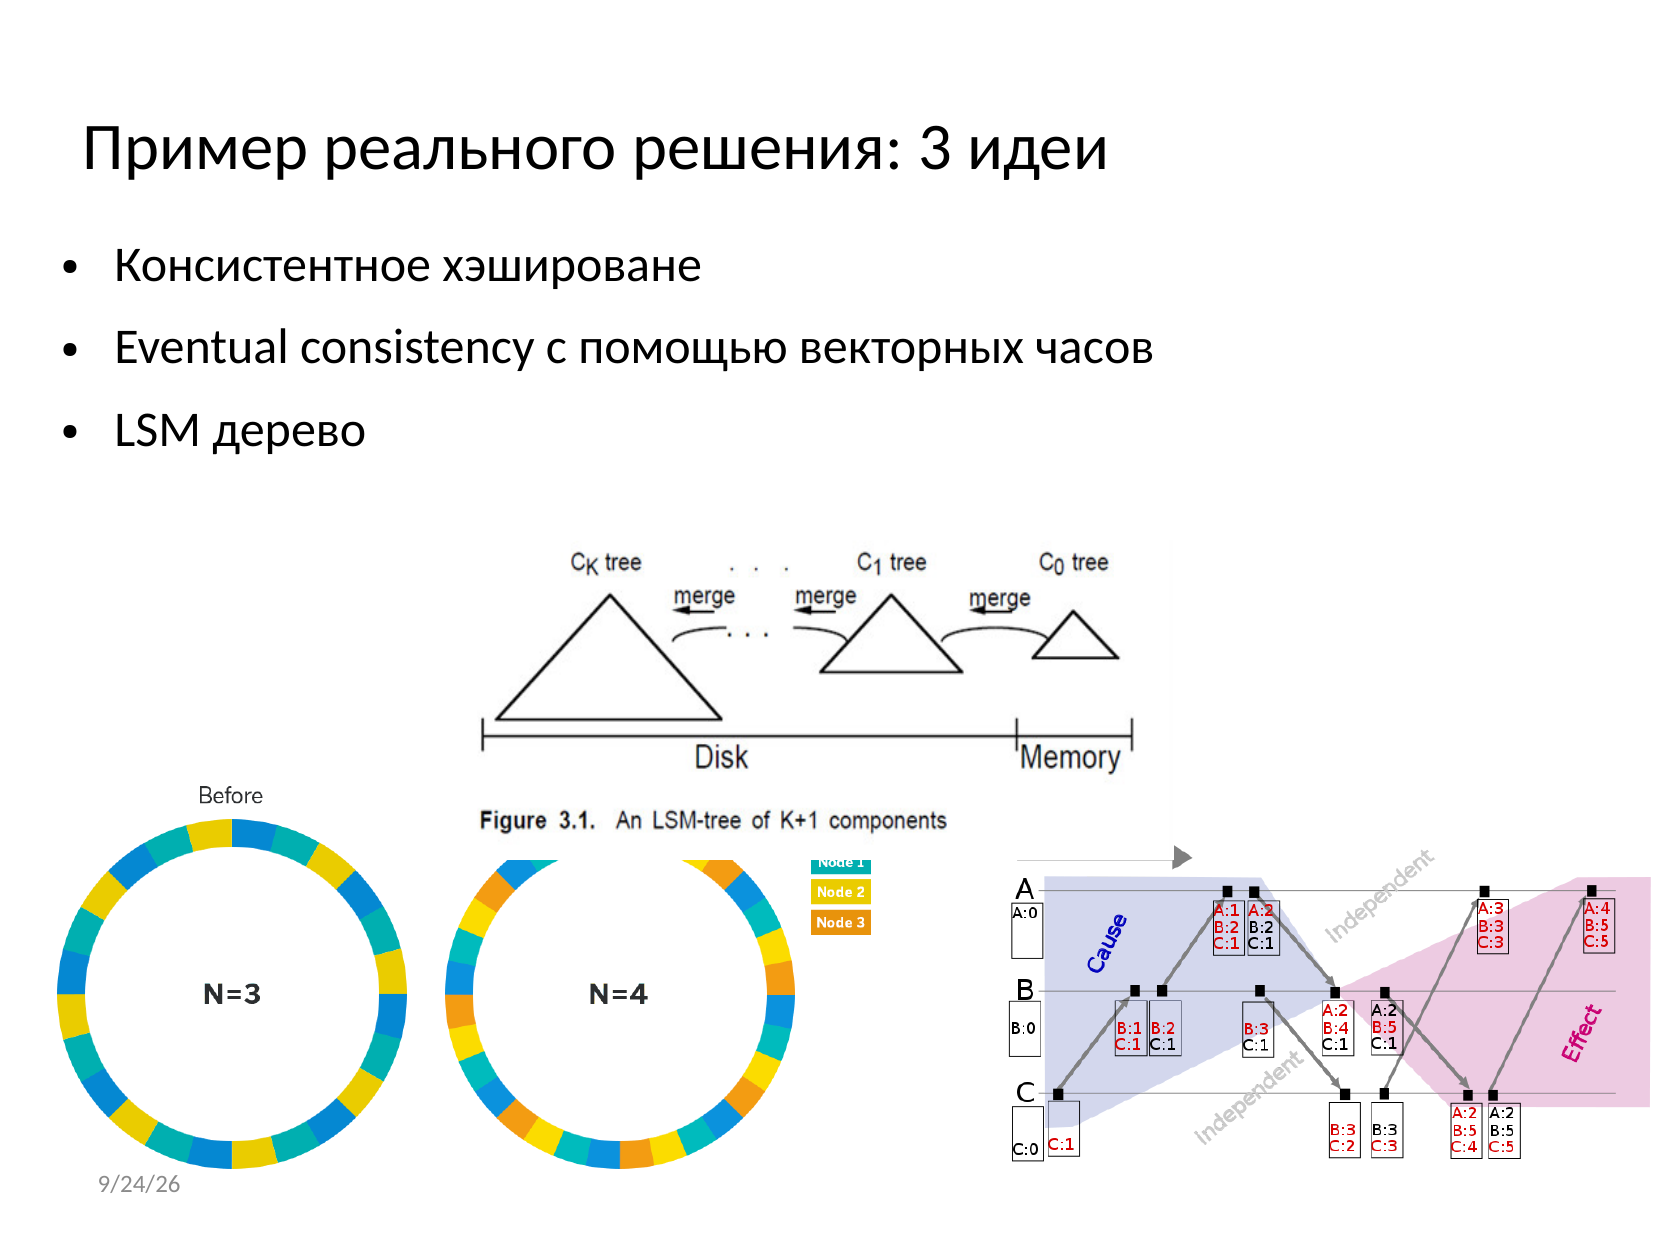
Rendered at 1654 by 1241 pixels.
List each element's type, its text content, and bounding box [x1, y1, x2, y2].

title Пример реального решения: 3 идеи [82, 49, 1571, 257]
picture [33, 529, 1654, 1184]
list Консистентное хэшироване Eventual consistency с помощью векторных часов LSM дерево [43, 243, 1532, 629]
